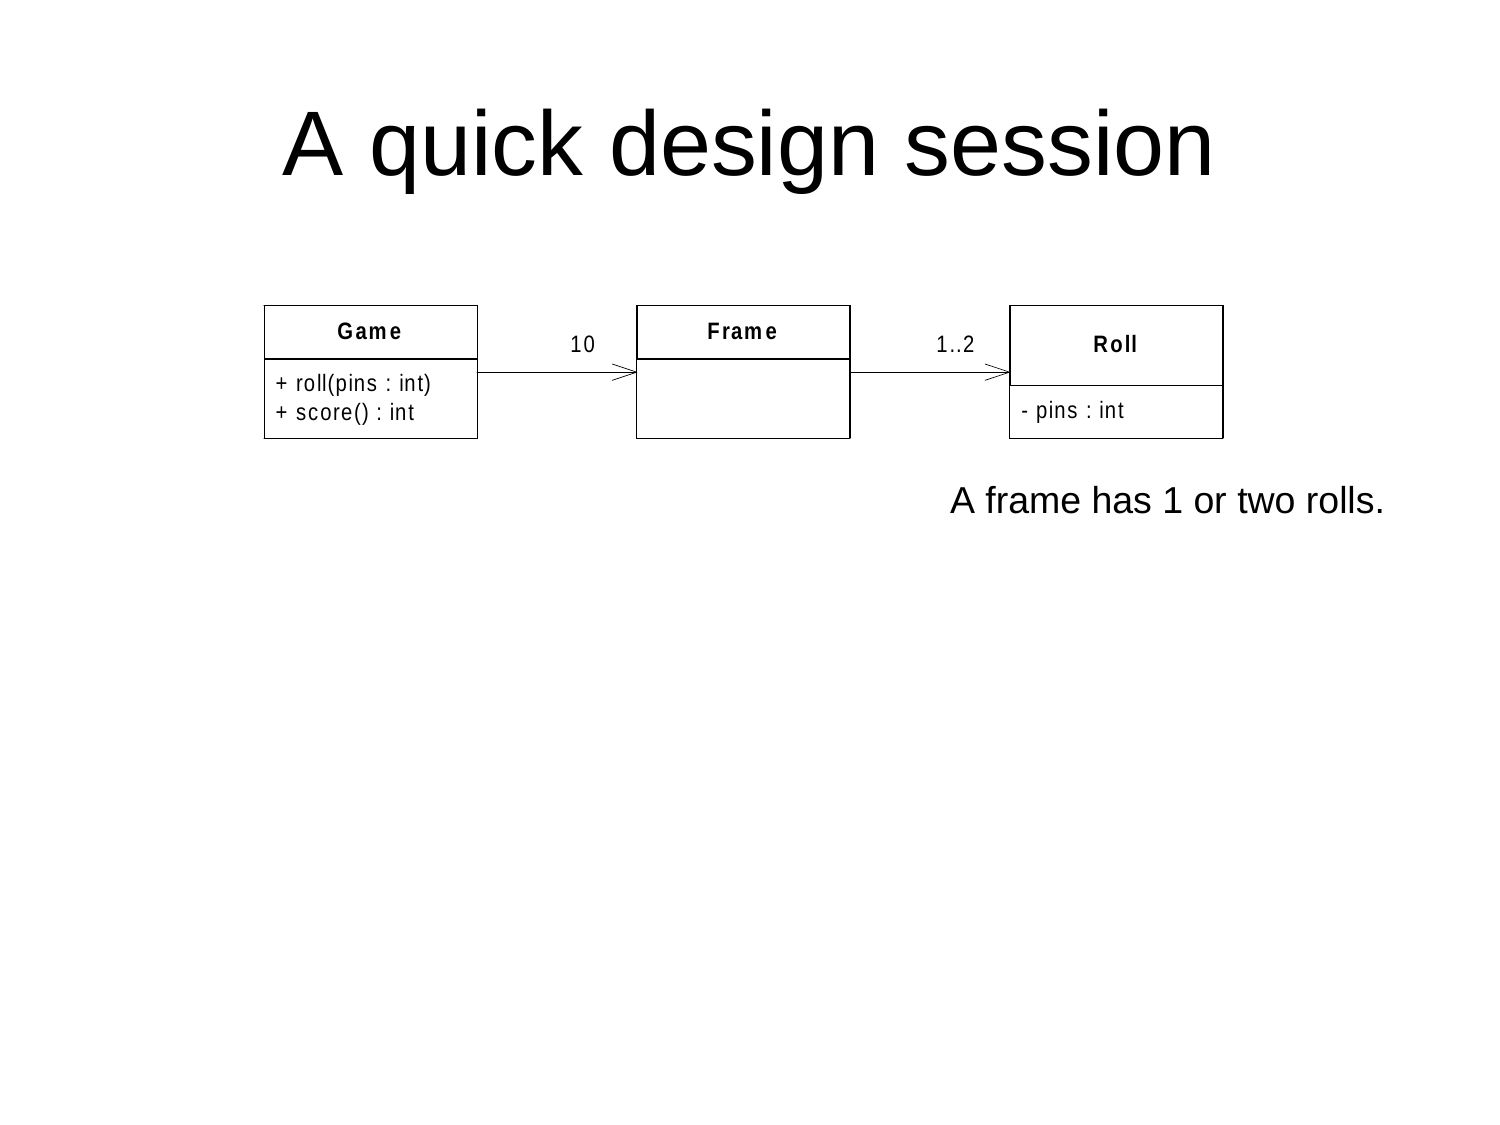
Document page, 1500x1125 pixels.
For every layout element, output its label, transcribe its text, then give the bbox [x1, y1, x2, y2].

text_box A frame has 1 or two rolls. [935, 468, 1401, 529]
chart [262, 200, 1225, 720]
title A quick design session [75, 45, 1426, 233]
